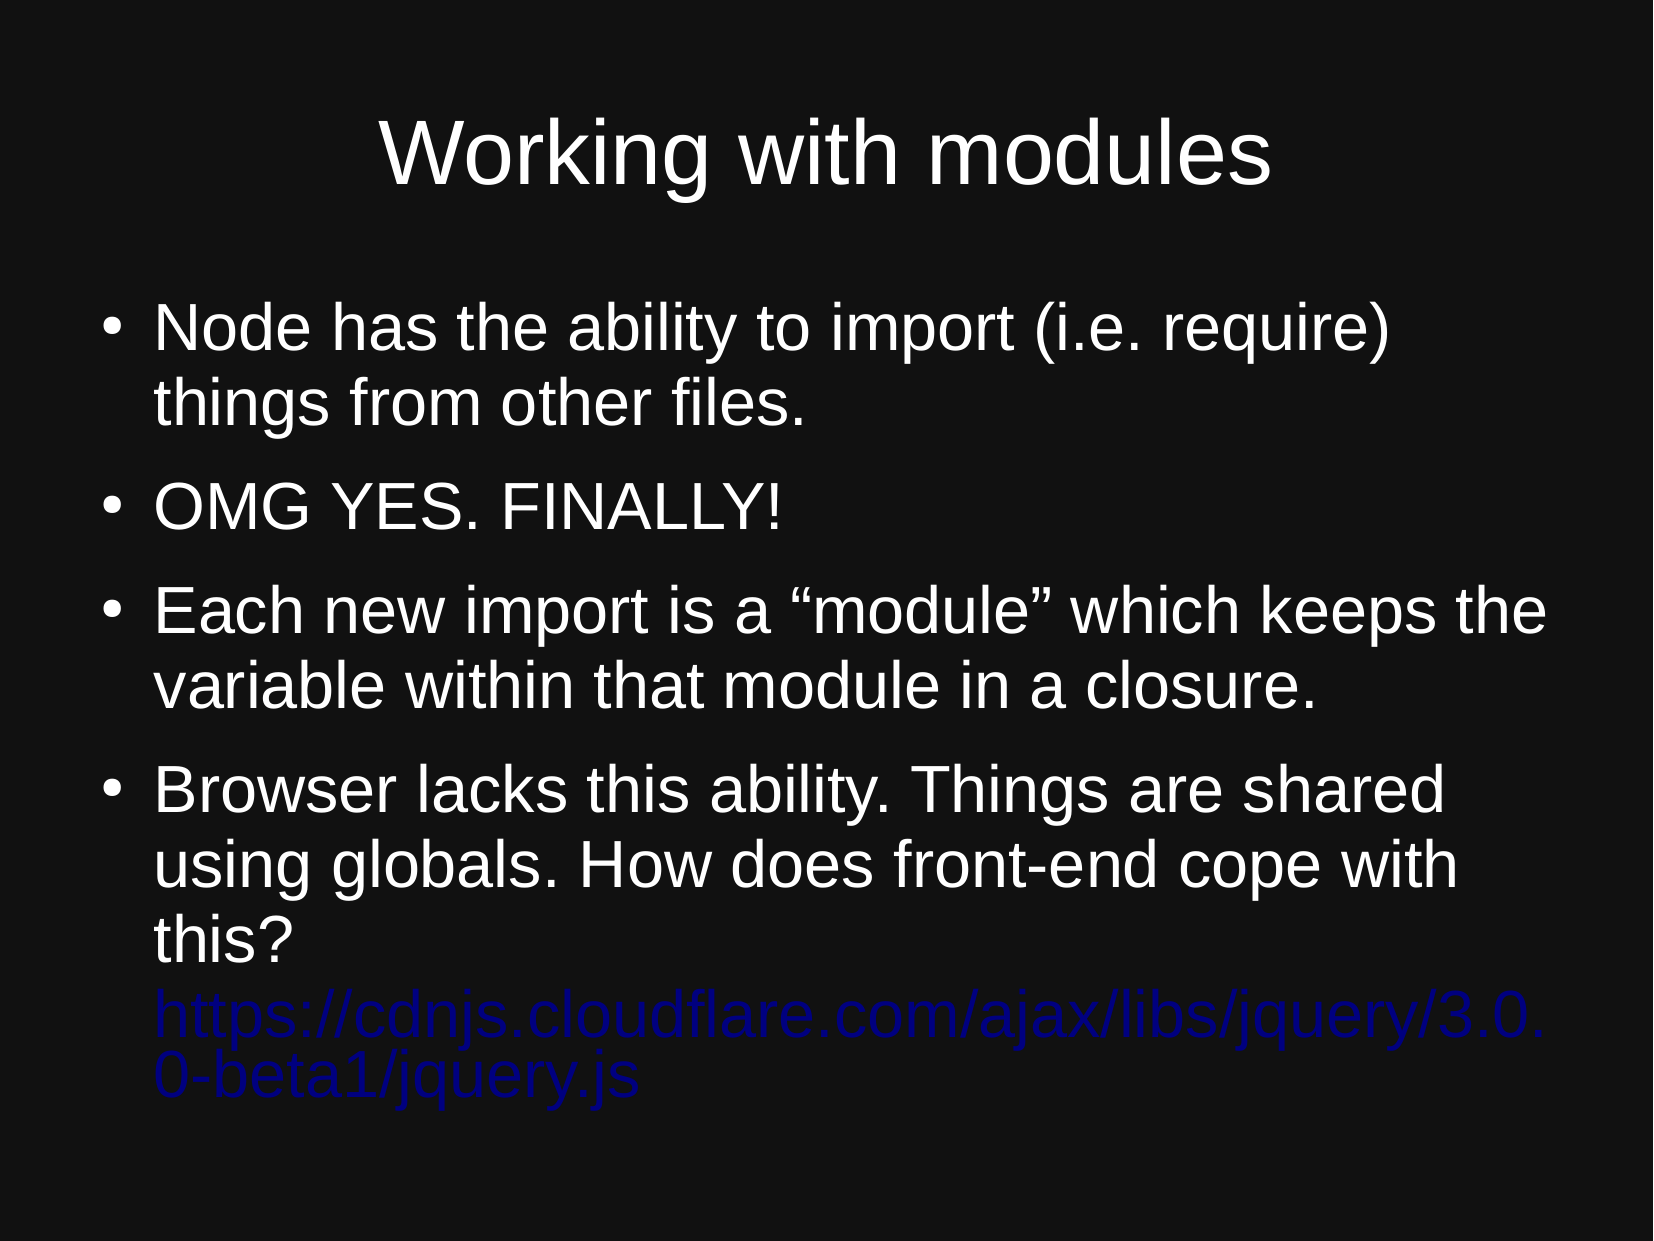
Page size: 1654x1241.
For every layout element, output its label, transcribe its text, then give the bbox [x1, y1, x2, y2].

title Working with modules [82, 49, 1571, 257]
list Node has the ability to import (i.e. require) things from other files. OMG YES. FINALLY! Each new import is a “module” which keeps the variable within that module in a closure. Browser lacks this ability. Things are shared using globals. How does front-end cope with this? https://cdnjs.cloudflare.com/ajax/libs/jquery/3.0.0-beta1/jquery.js [82, 290, 1571, 1141]
